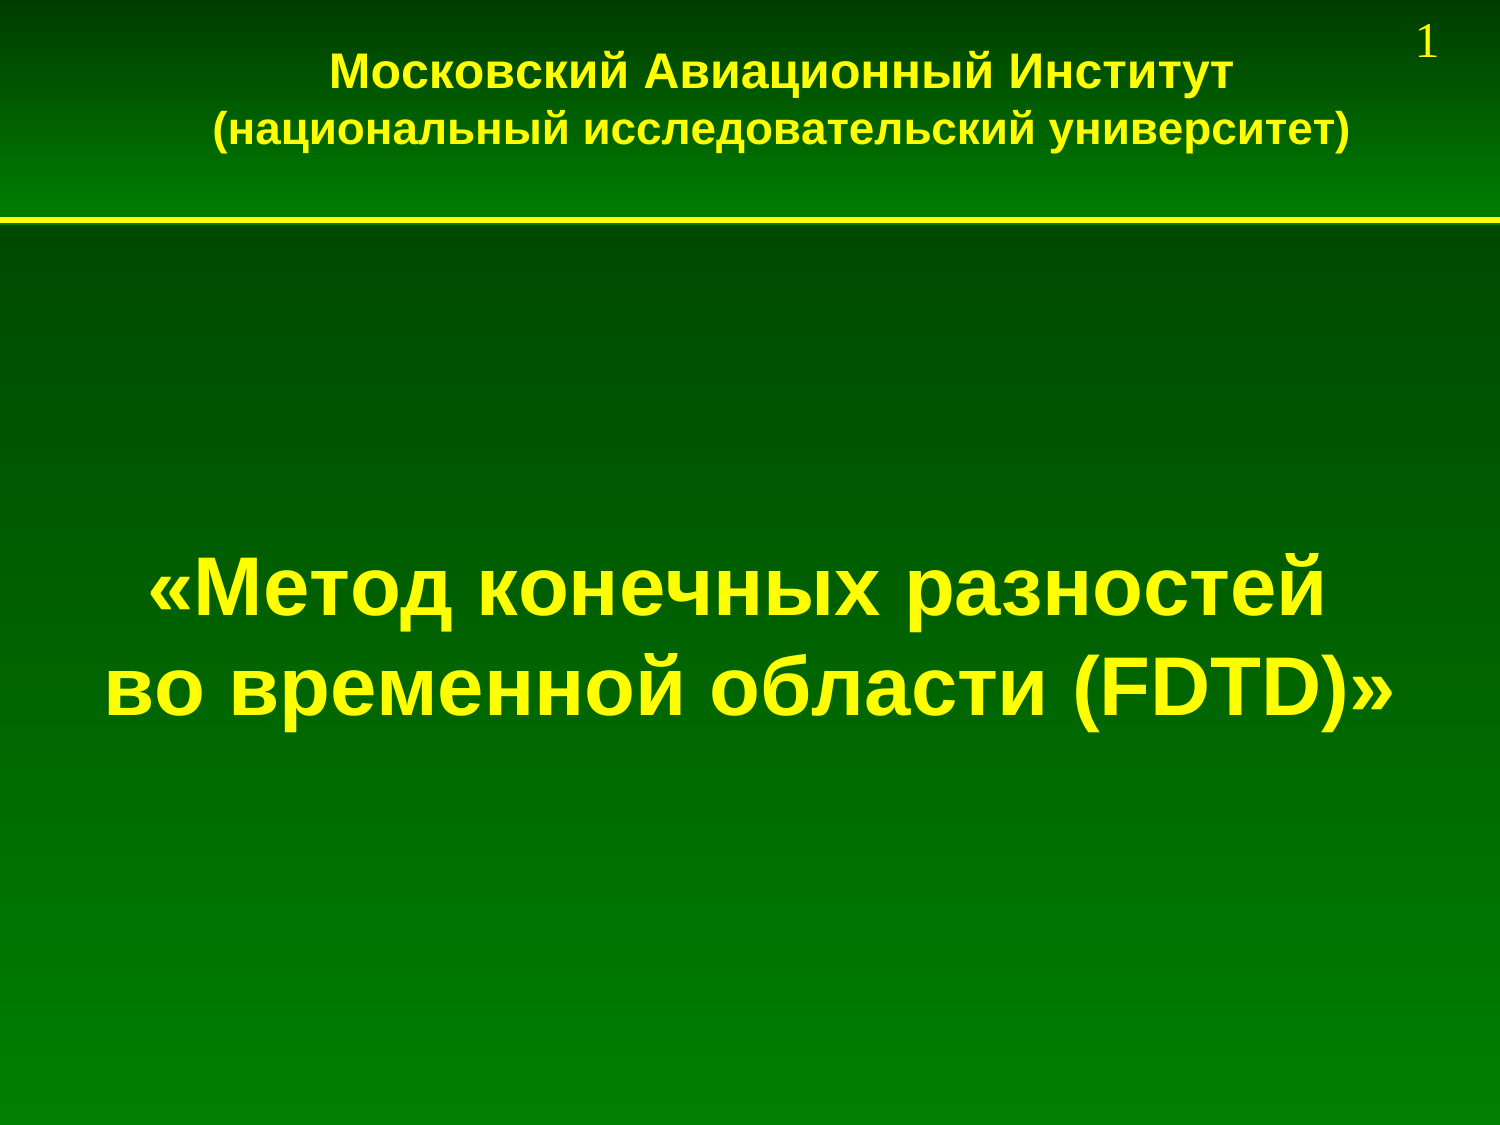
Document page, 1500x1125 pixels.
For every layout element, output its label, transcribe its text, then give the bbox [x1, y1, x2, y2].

text_box «Метод конечных разностей во временной области (FDTD)» [0, 432, 1500, 832]
text_box Московский Авиационный Институт (национальный исследовательский университет) [153, 31, 1411, 162]
